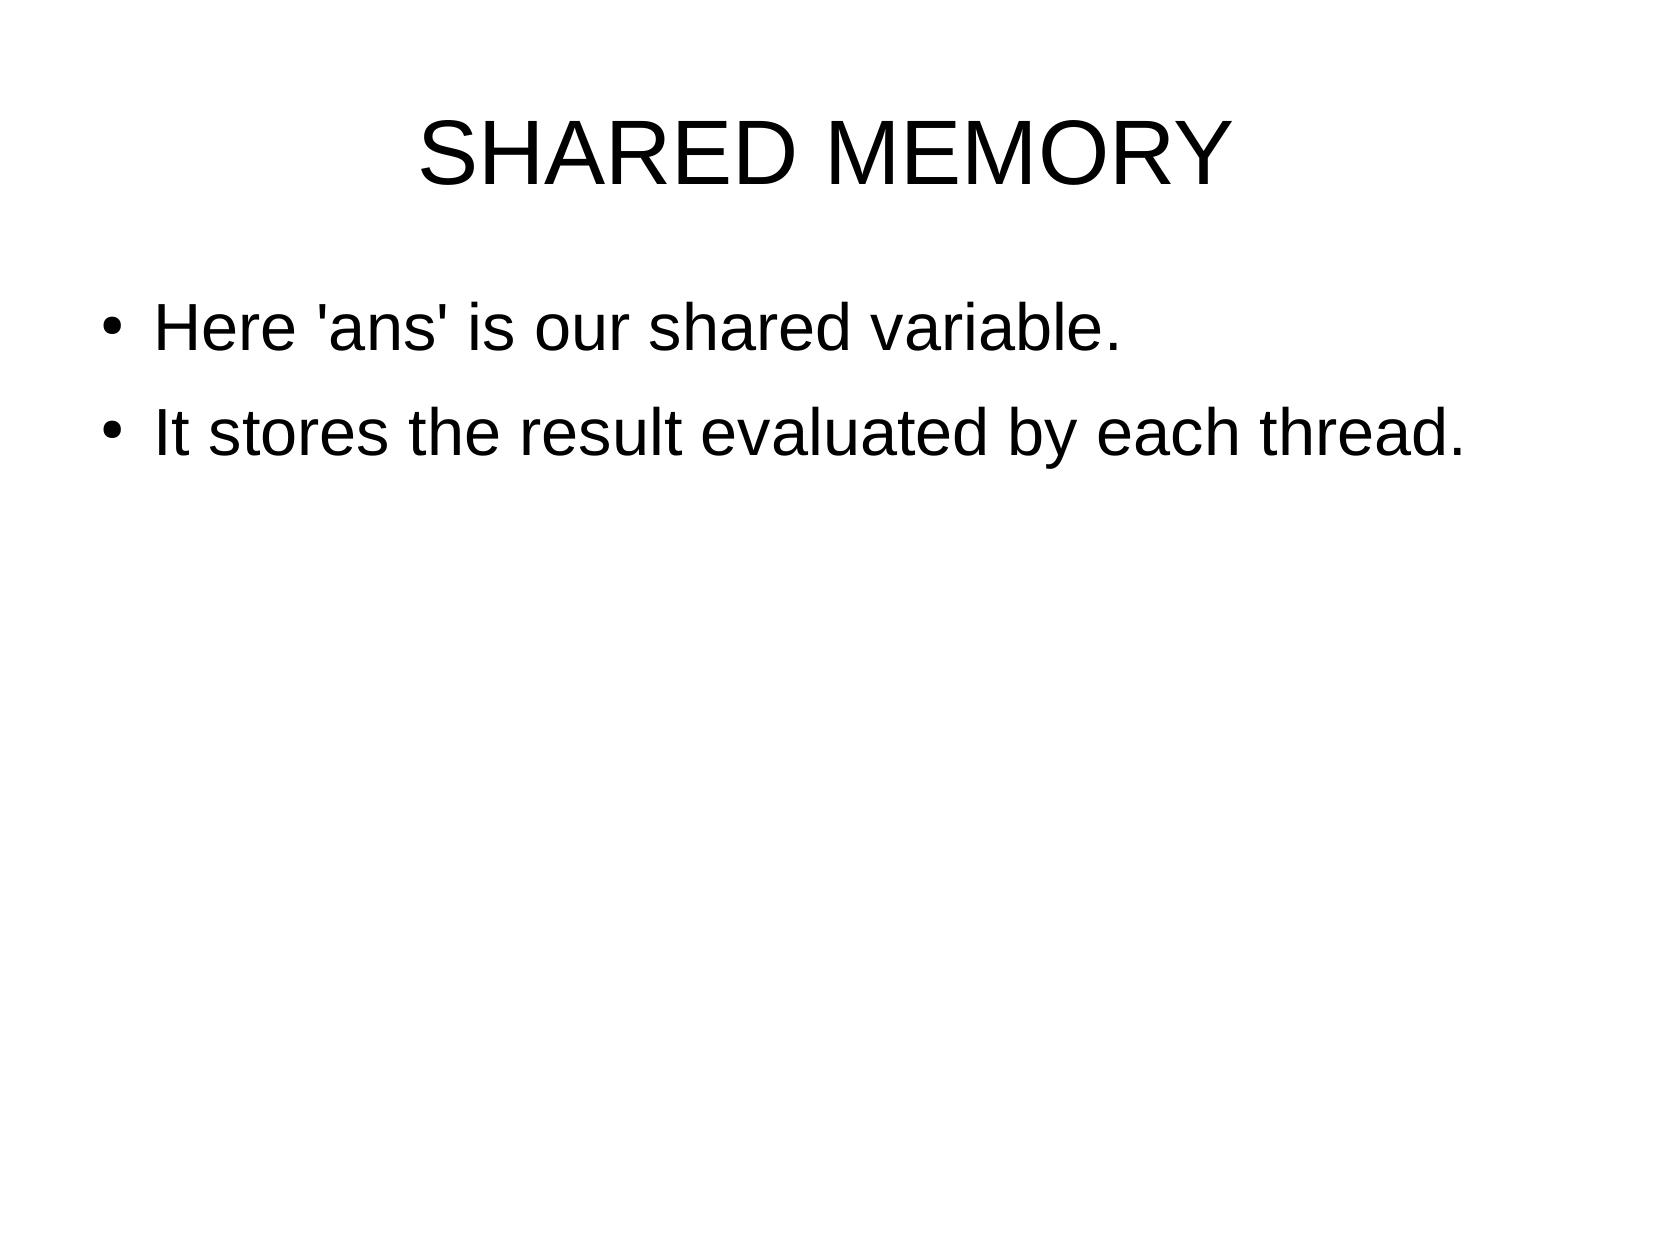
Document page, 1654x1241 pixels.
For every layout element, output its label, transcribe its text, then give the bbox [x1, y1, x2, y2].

list Here 'ans' is our shared variable. It stores the result evaluated by each thread. [82, 290, 1571, 1010]
title SHARED MEMORY [82, 49, 1571, 257]
